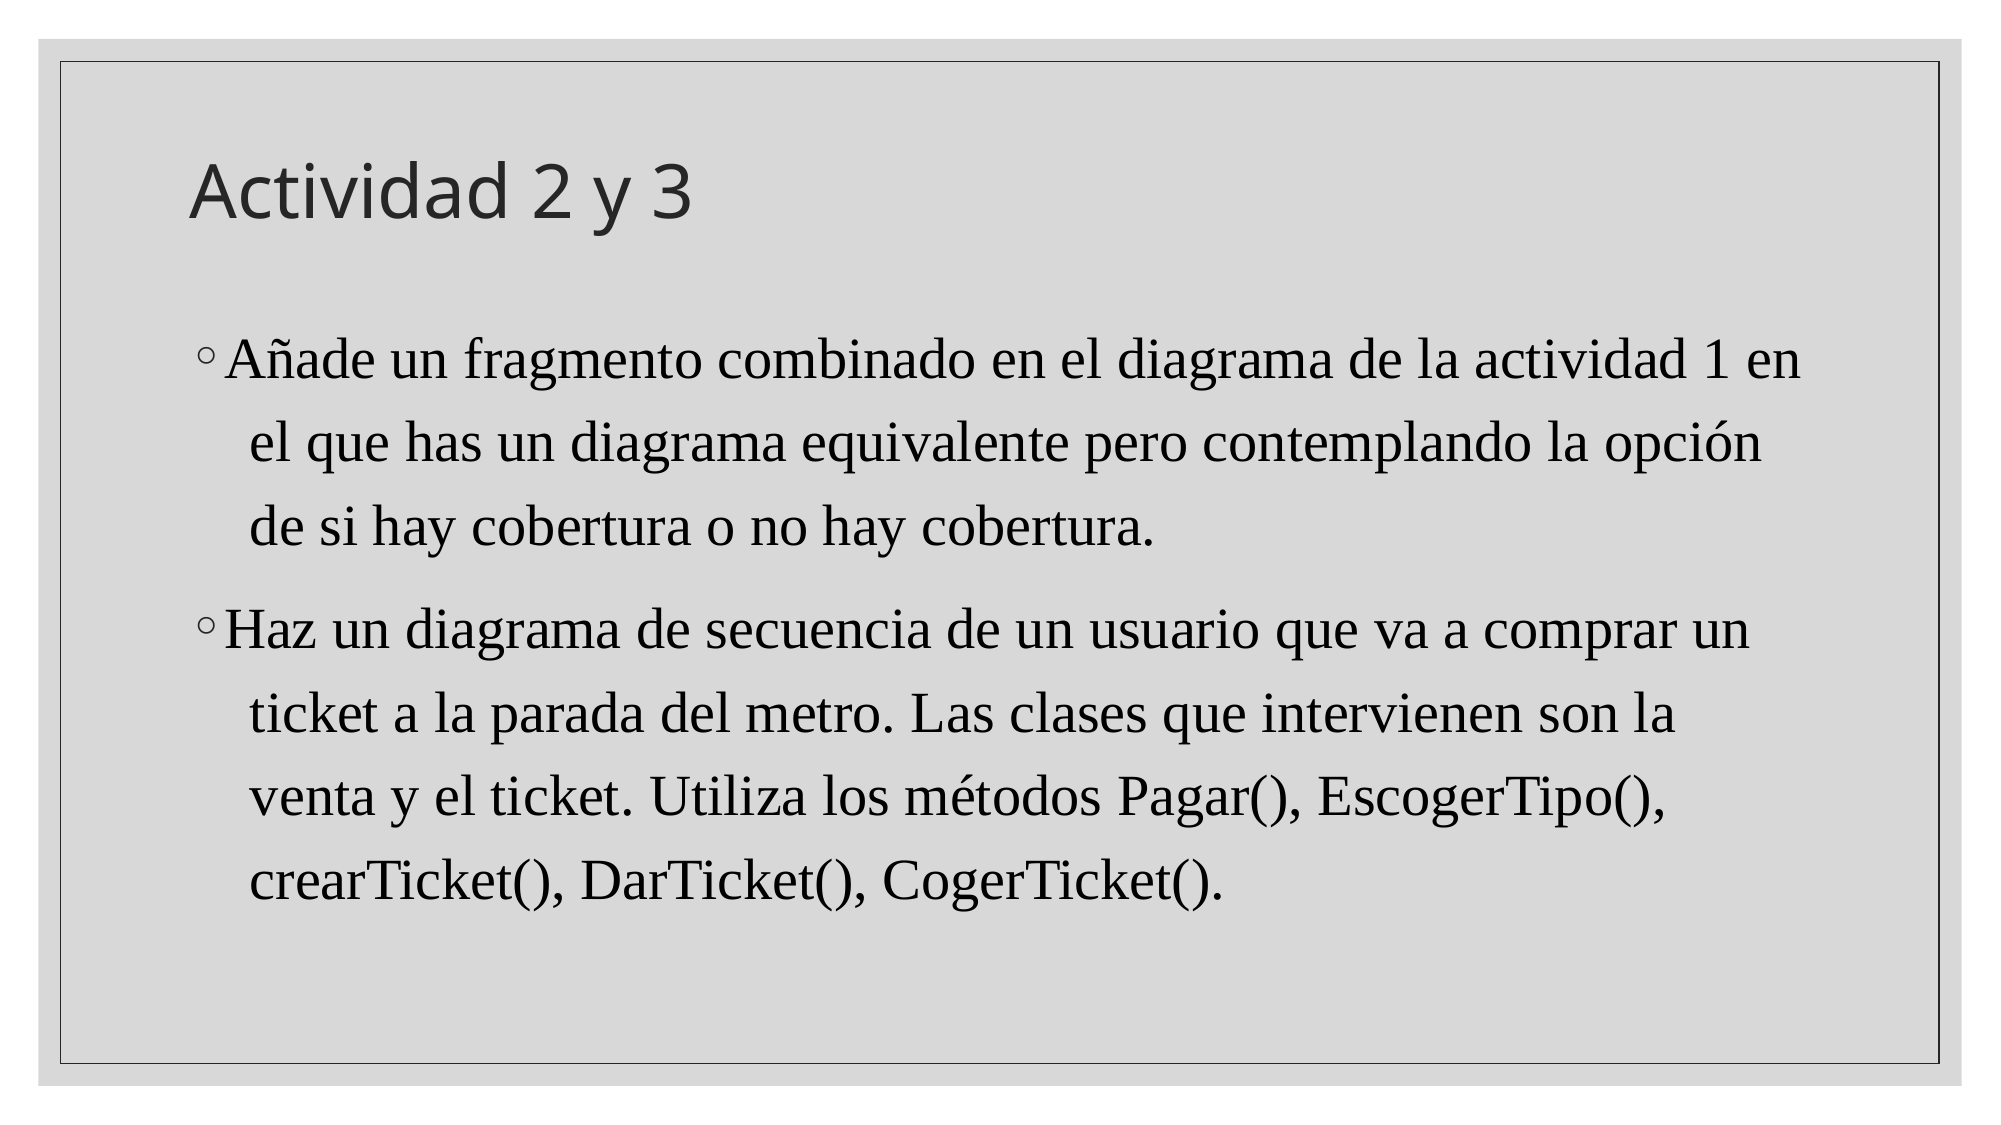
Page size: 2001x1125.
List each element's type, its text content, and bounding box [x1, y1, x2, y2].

title Actividad 2 y 3 [174, 105, 1825, 283]
list Añade un fragmento combinado en el diagrama de la actividad 1 en el que has un diagrama equivalente pero contemplando la opción de si hay cobertura o no hay cobertura. Haz un diagrama de secuencia de un usuario que va a comprar un ticket a la parada del metro. Las clases que intervienen son la venta y el ticket. Utiliza los métodos Pagar(), EscogerTipo(), crearTicket(), DarTicket(), CogerTicket(). [174, 298, 1825, 977]
